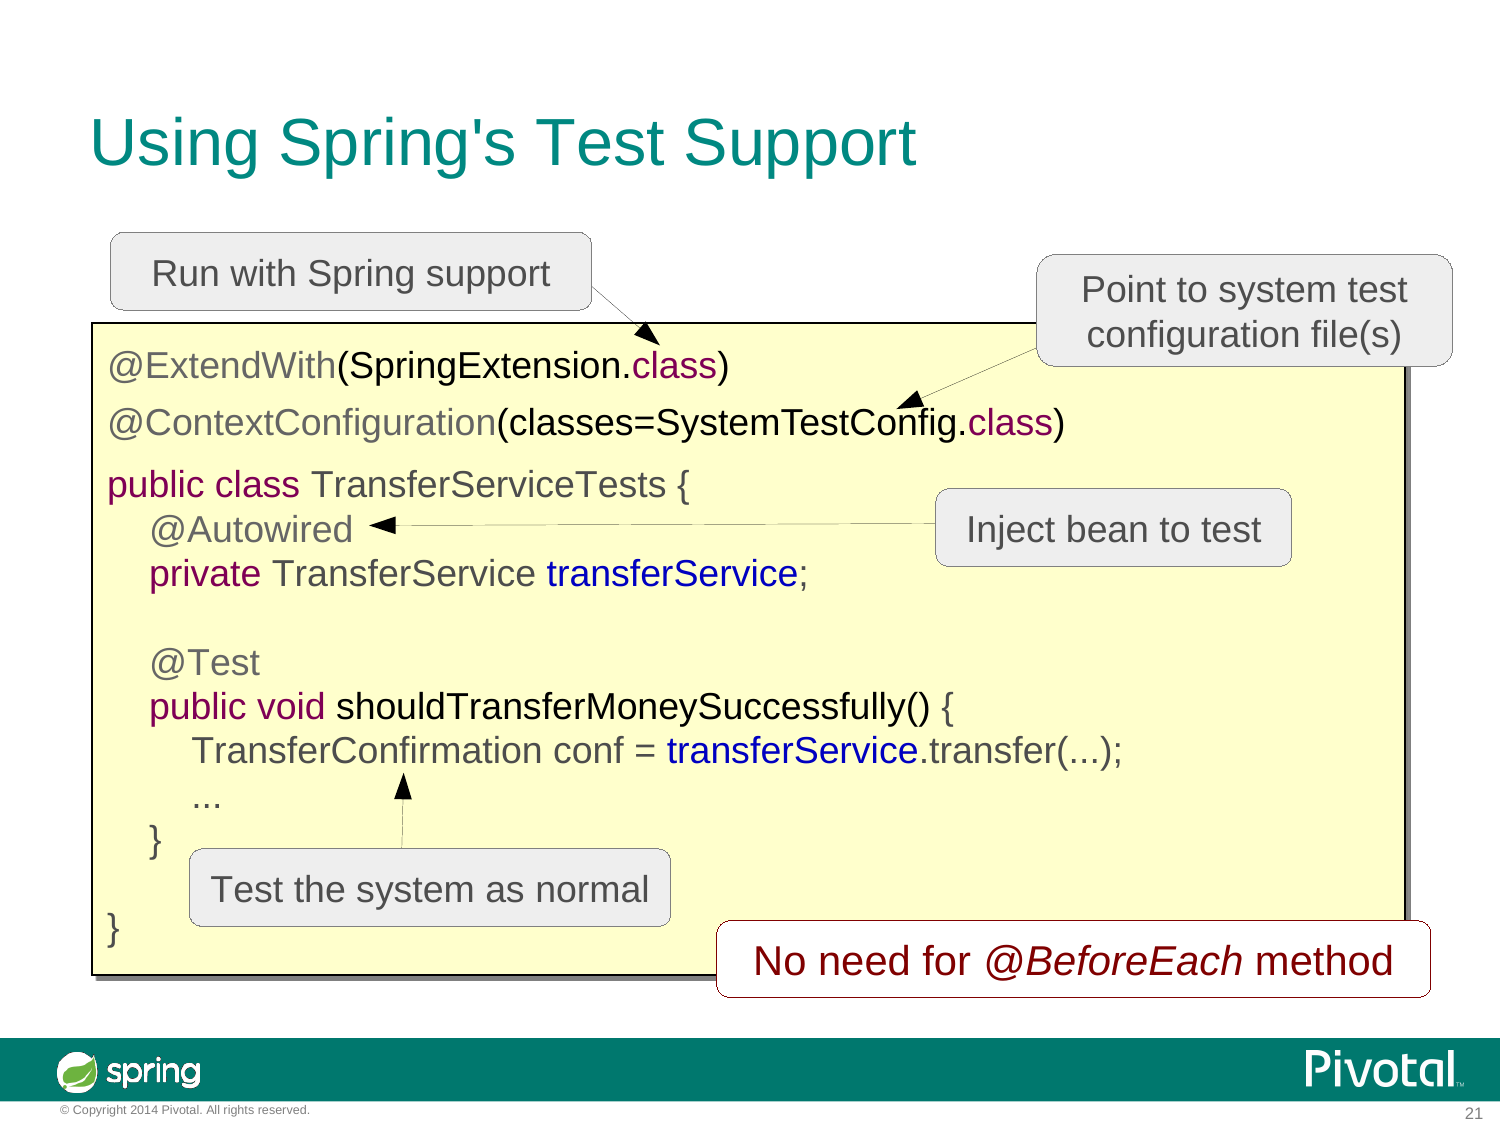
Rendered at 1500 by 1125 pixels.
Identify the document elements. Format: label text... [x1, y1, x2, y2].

picture [32, 1041, 210, 1103]
text_box Run with Spring support [110, 232, 592, 311]
list @ExtendWith(SpringExtension.class) @ContextConfiguration(classes=SystemTestConfig.class) public class TransferServiceTests { @Autowired private TransferService transferService; @Test public void shouldTransferMoneySuccessfully() { TransferConfirmation conf = transferService.transfer(...); ... } } [92, 322, 1405, 976]
title Using Spring's Test Support [75, 45, 1426, 233]
text_box No need for @BeforeEach method [716, 920, 1431, 998]
text_box Test the system as normal [189, 848, 671, 927]
text_box Point to system test configuration file(s) [1036, 254, 1453, 367]
picture [1306, 1050, 1464, 1087]
text_box Inject bean to test [935, 488, 1292, 567]
